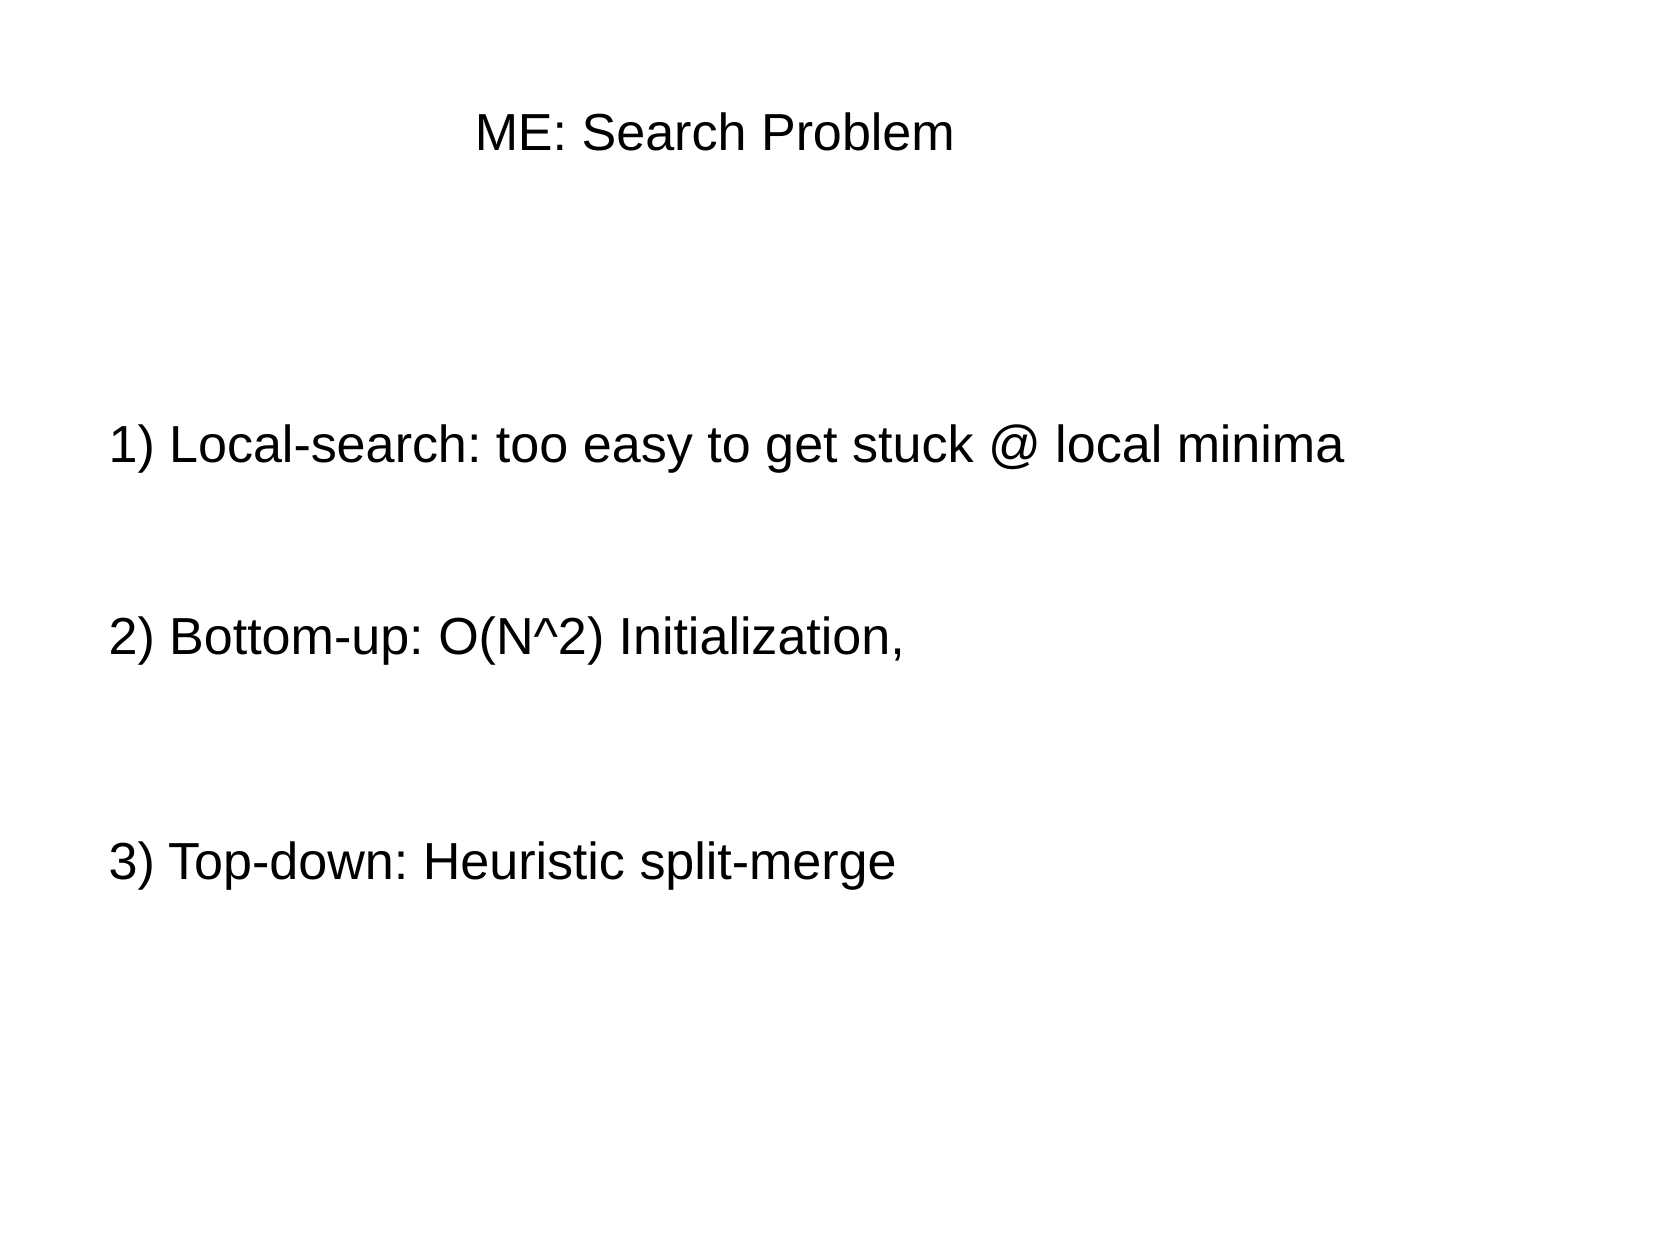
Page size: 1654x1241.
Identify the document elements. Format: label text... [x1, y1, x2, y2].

text_box 2) Bottom-up: O(N^2) Initialization, [93, 600, 1501, 680]
text_box ME: Search Problem [460, 96, 1192, 176]
text_box 3) Top-down: Heuristic split-merge [93, 825, 1501, 905]
text_box 1) Local-search: too easy to get stuck @ local minima [93, 407, 1538, 488]
